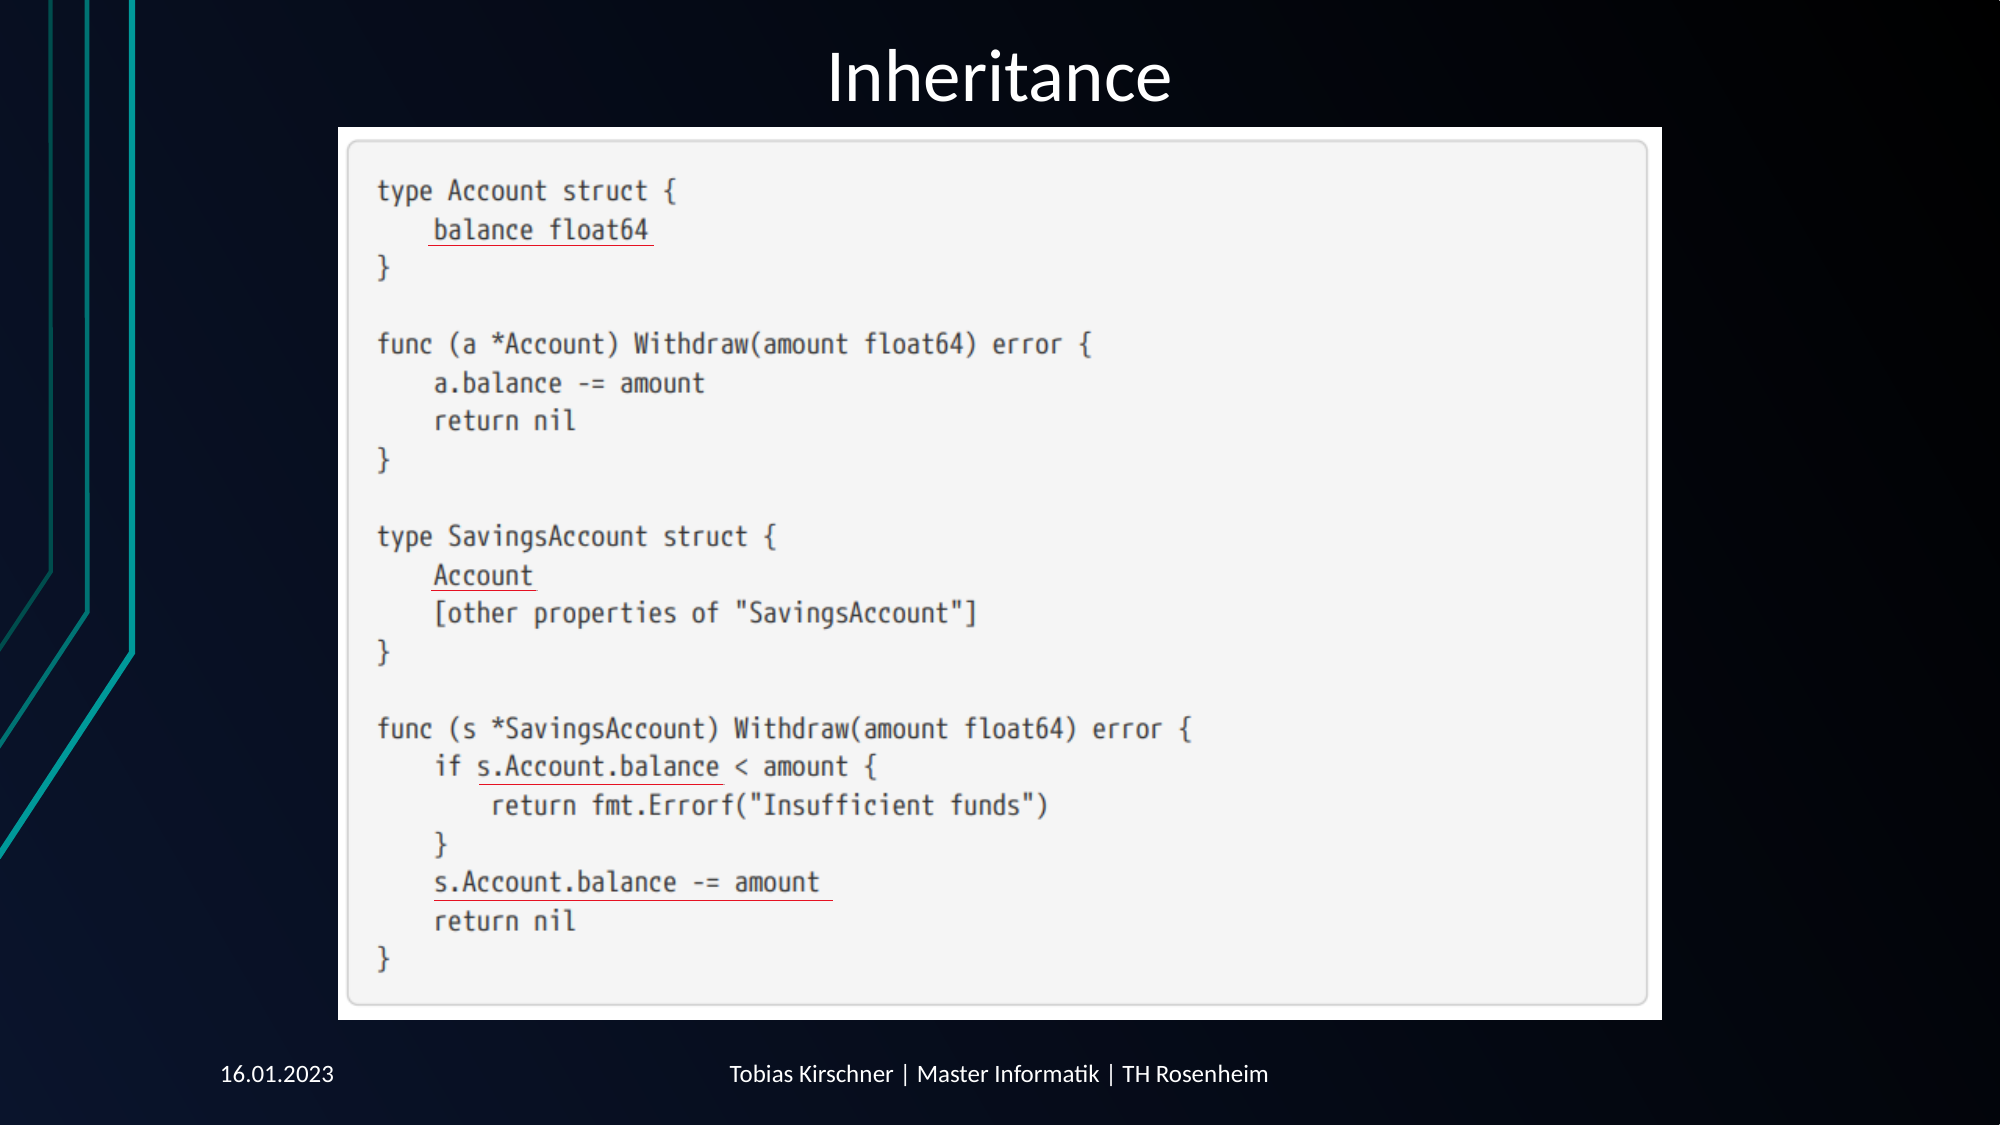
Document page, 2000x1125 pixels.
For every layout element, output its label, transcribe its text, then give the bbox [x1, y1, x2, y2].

picture [338, 127, 1662, 1020]
text_box Tobias Kirschner | Master Informatik | TH Rosenheim [566, 1042, 1433, 1103]
text_box 16.01.2023 [199, 1042, 566, 1103]
title Inheritance [149, 10, 1850, 128]
